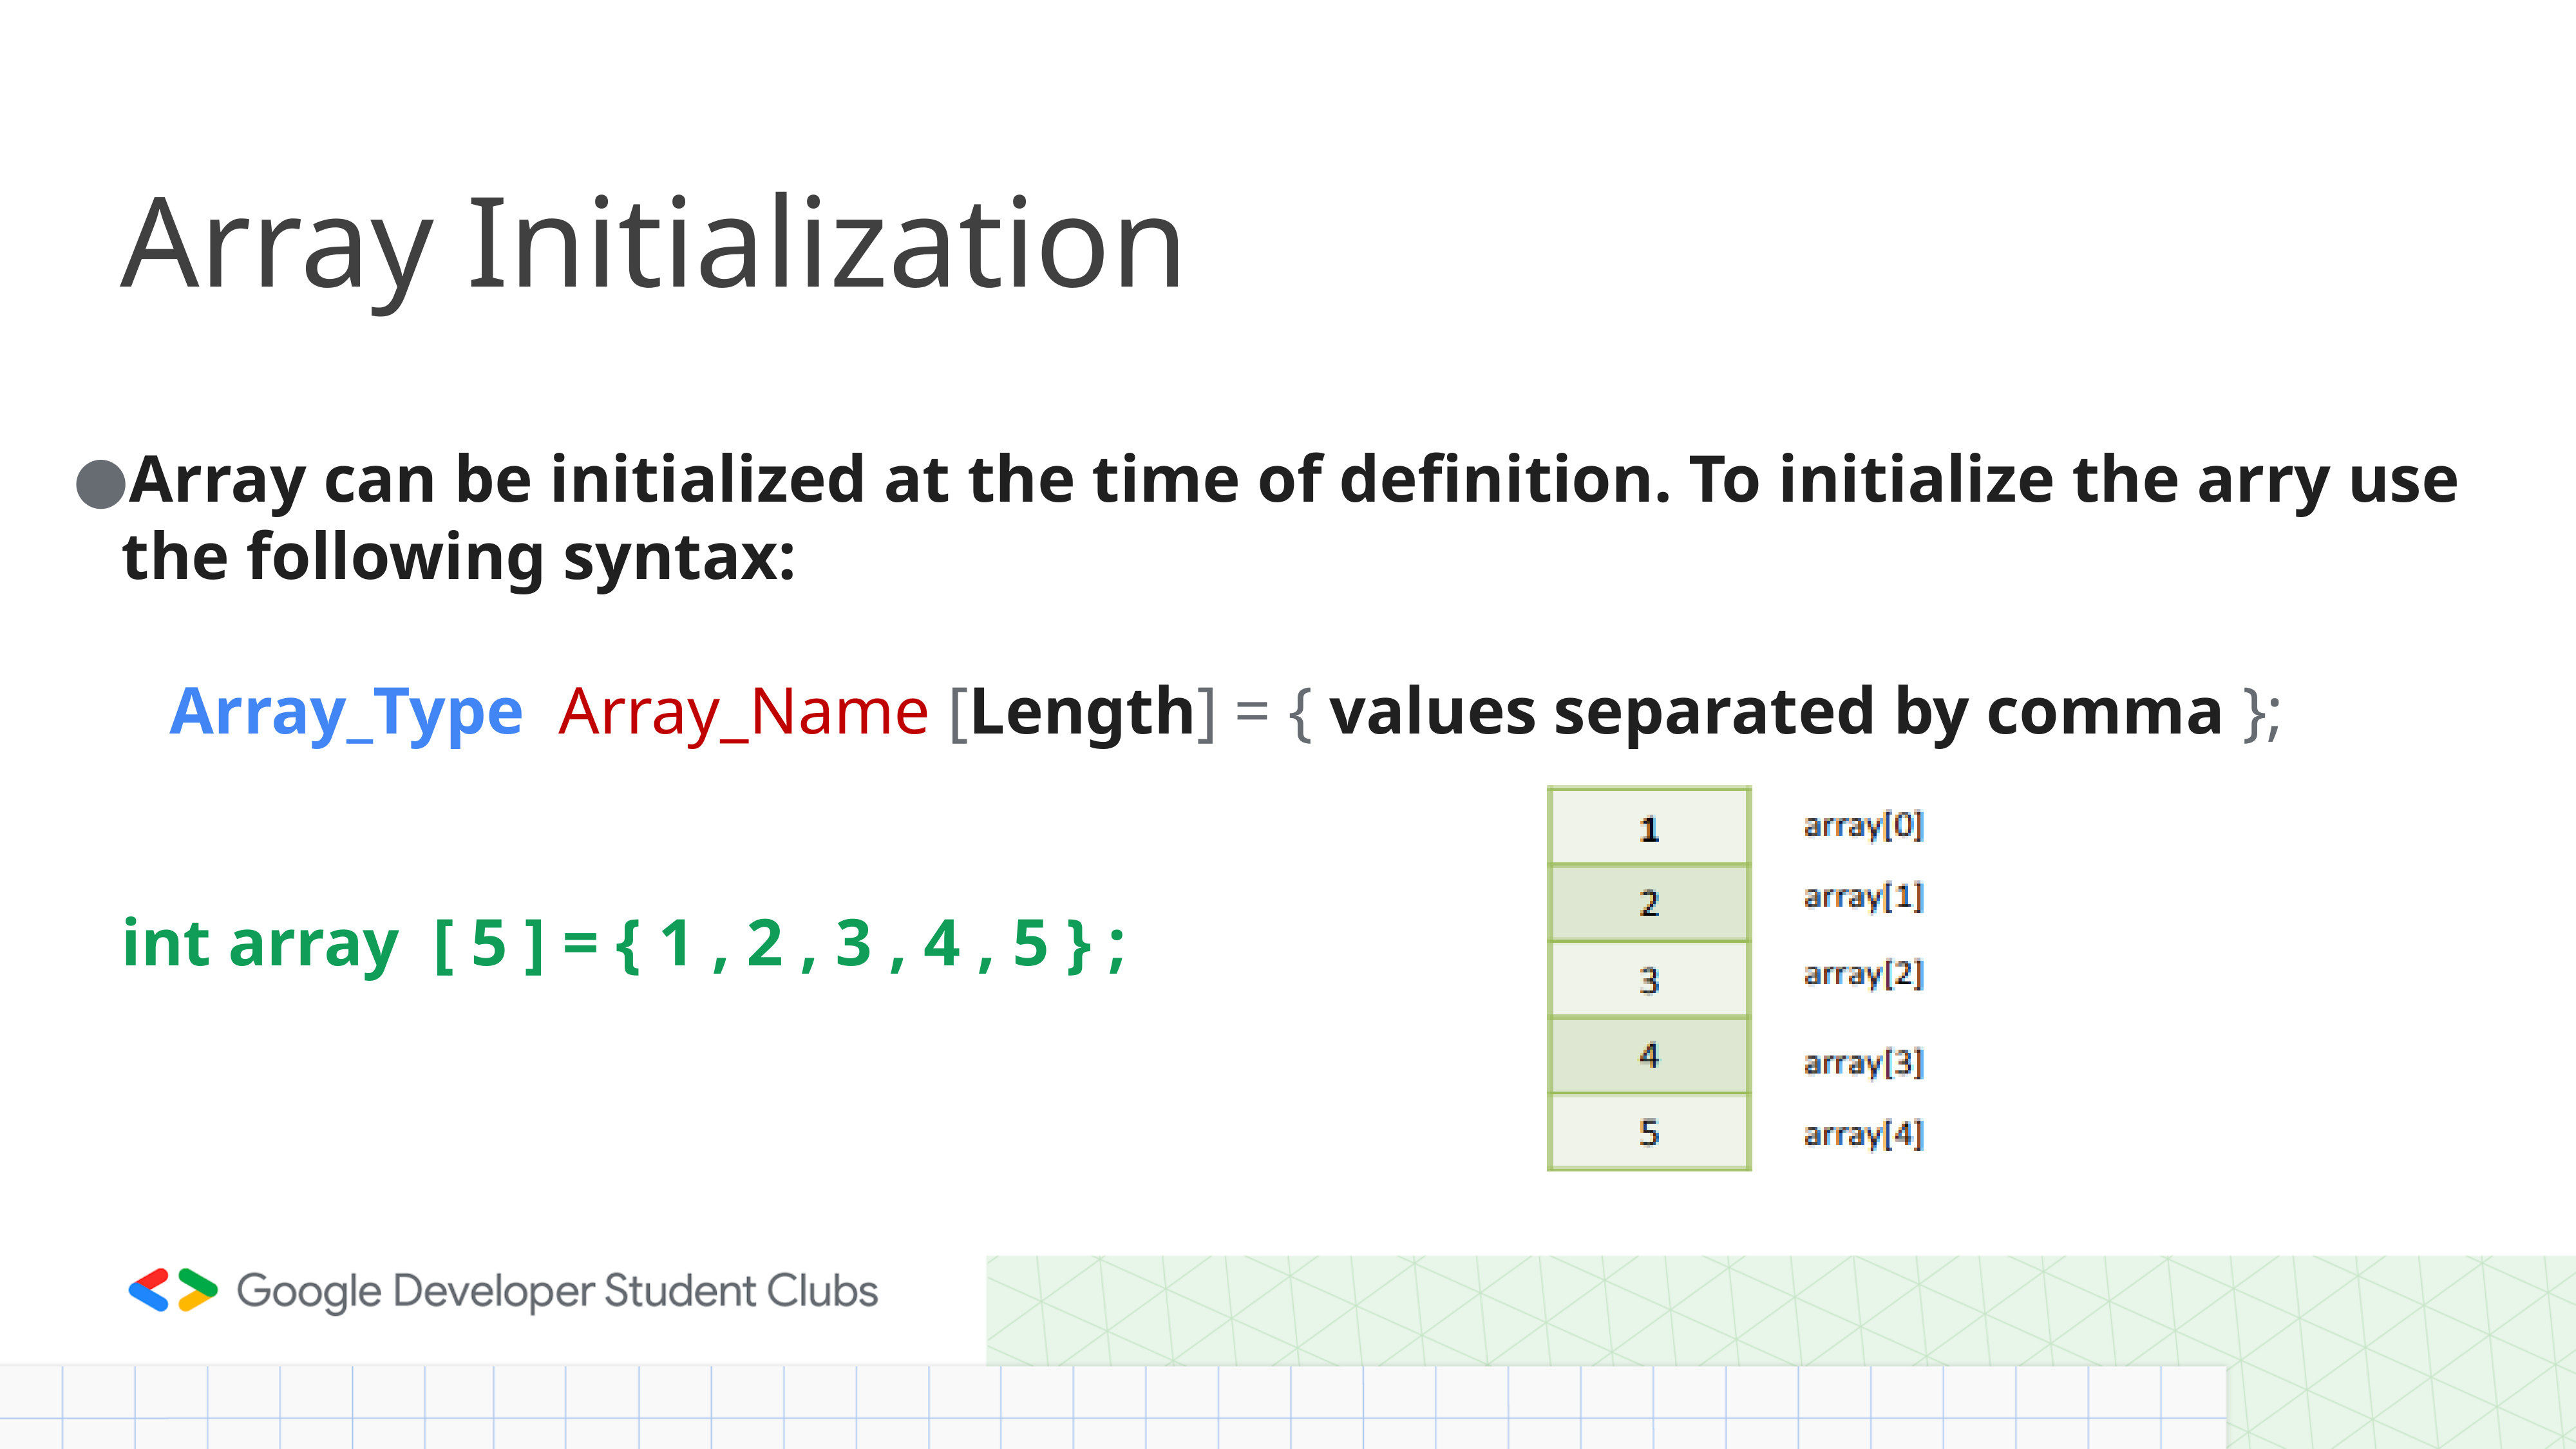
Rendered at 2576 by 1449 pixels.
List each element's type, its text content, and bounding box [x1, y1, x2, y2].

list Array can be initialized at the time of definition. To initialize the arry use the following syntax: Array_Type Array_Name [Length] = { values separated by comma }; int array [ 5 ] = { 1 , 2 , 3 , 4 , 5 } ; [63, 428, 2513, 1228]
title Array Initialization [94, 136, 2414, 340]
picture [0, 0, 2576, 1449]
